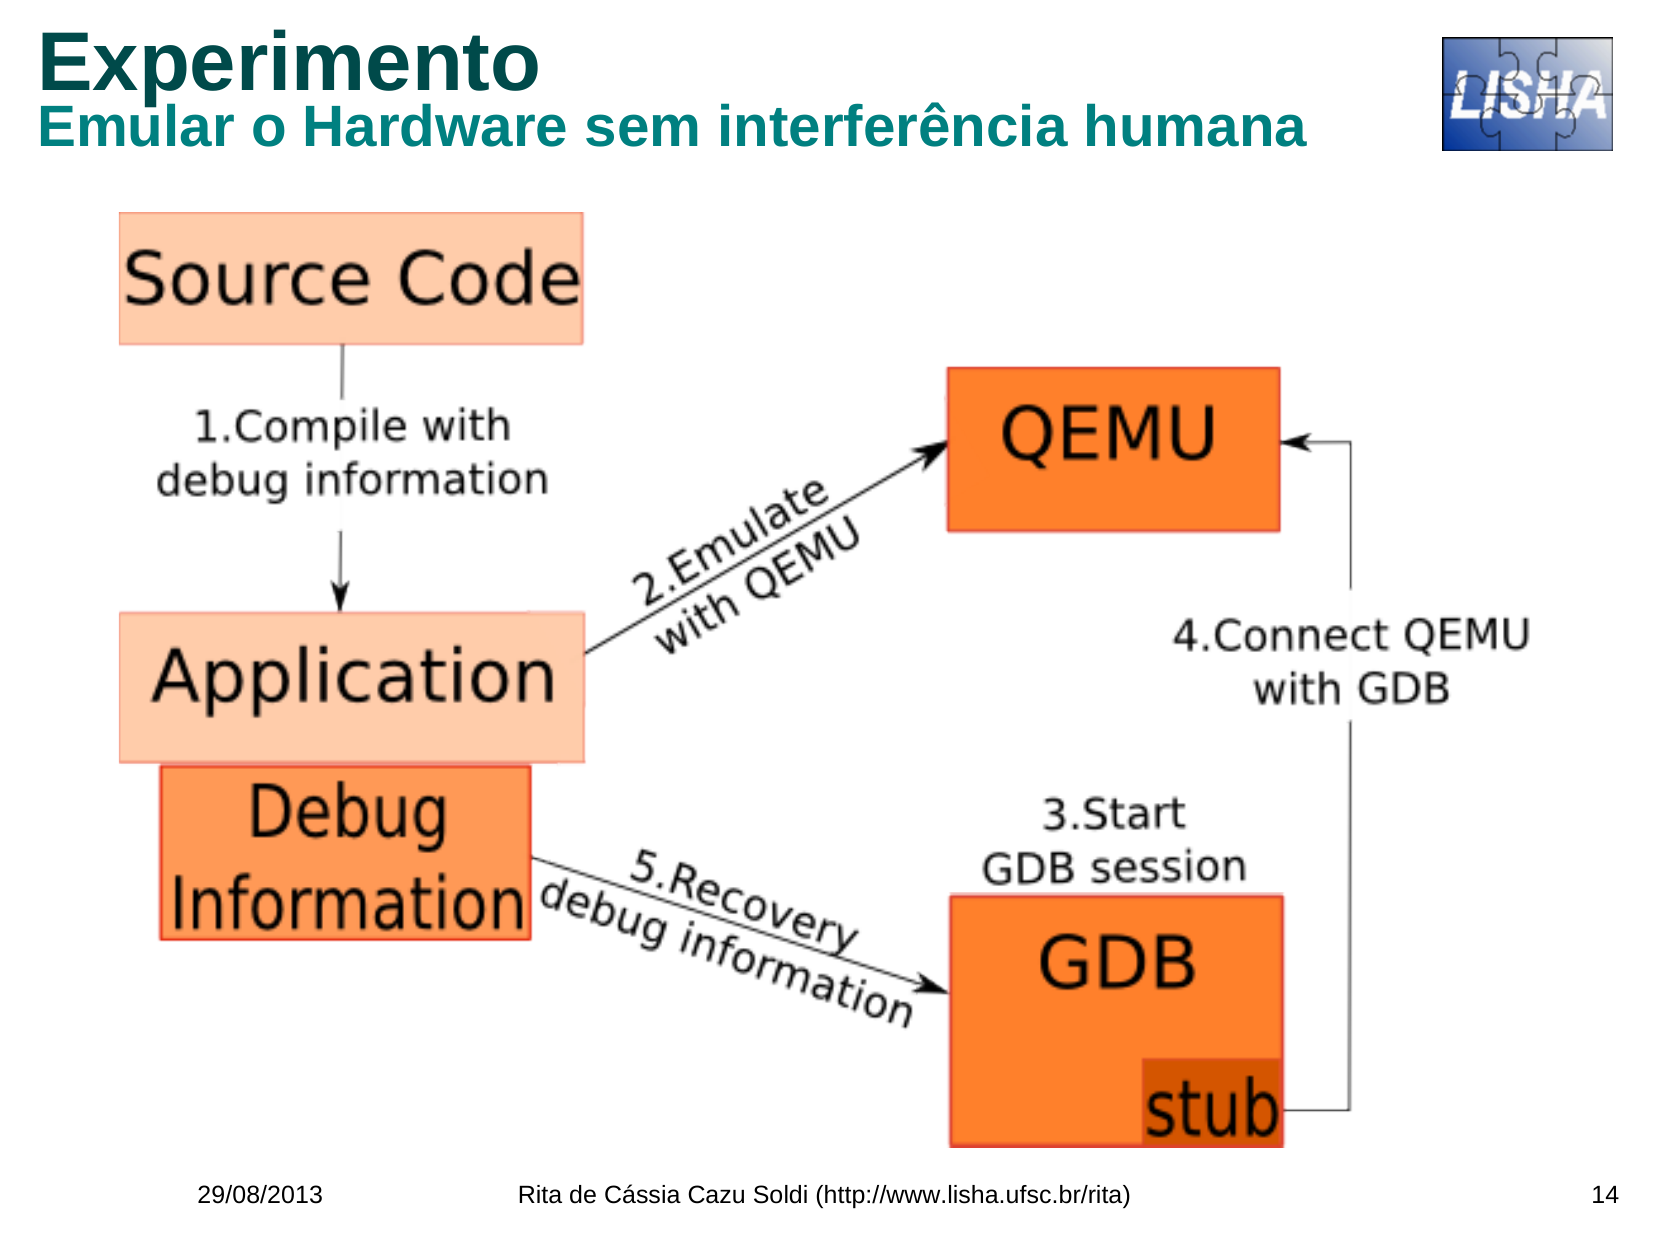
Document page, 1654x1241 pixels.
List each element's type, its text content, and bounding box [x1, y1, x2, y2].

picture [1442, 37, 1613, 151]
picture [118, 212, 1535, 1148]
title Experimento Emular o Hardware sem interferência humana [37, 9, 1426, 178]
